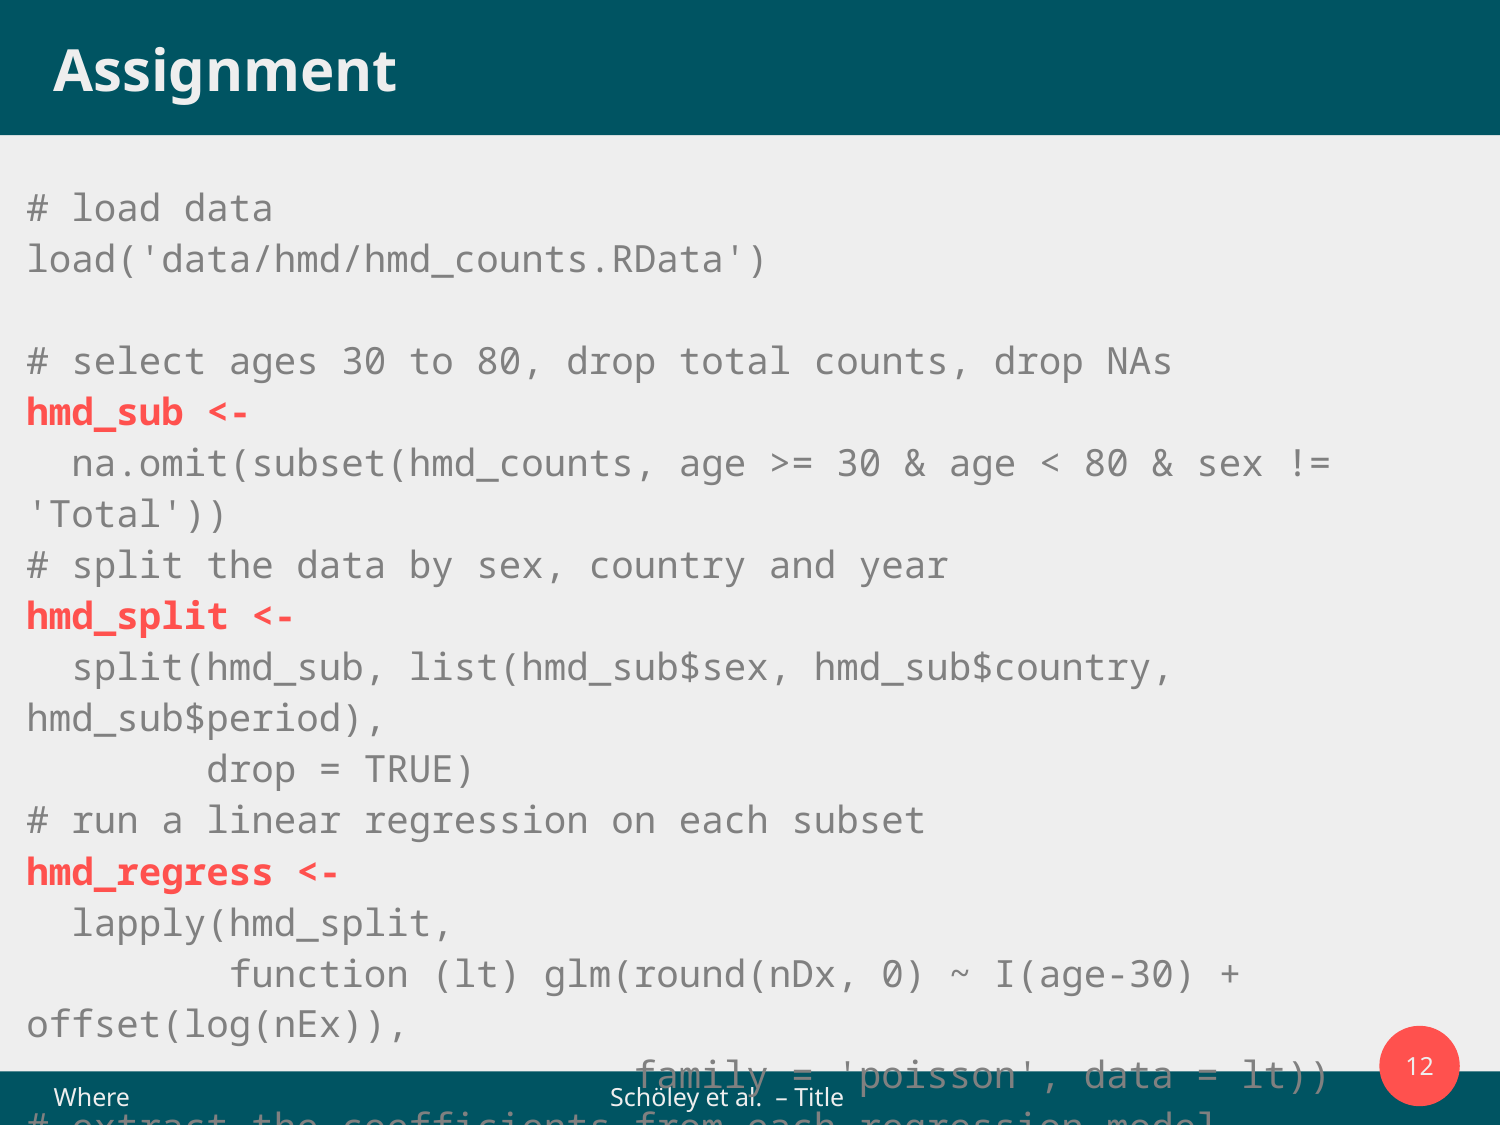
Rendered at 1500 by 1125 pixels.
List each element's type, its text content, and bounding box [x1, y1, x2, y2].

text_box # load data load('data/hmd/hmd_counts.RData') # select ages 30 to 80, drop total counts, drop NAs hmd_sub <- na.omit(subset(hmd_counts, age >= 30 & age < 80 & sex != 'Total')) # split the data by sex, country and year hmd_split <- split(hmd_sub, list(hmd_sub$sex, hmd_sub$country, hmd_sub$period), drop = TRUE) # run a linear regression on each subset hmd_regress <- lapply(hmd_split, function (lt) glm(round(nDx, 0) ~ I(age-30) + offset(log(nEx)), family = 'poisson', data = lt)) # extract the coefficients from each regression model hmd_coef <- t(sapply(hmd_regress, coef)) # plot a versus b coefficients plot(x = hmd_coef[,1], y = hmd_coef[,2], main = 'Gompertz correlation', xlab = 'a', ylab = 'b') [11, 174, 1489, 1020]
title Assignment [53, 0, 1447, 141]
